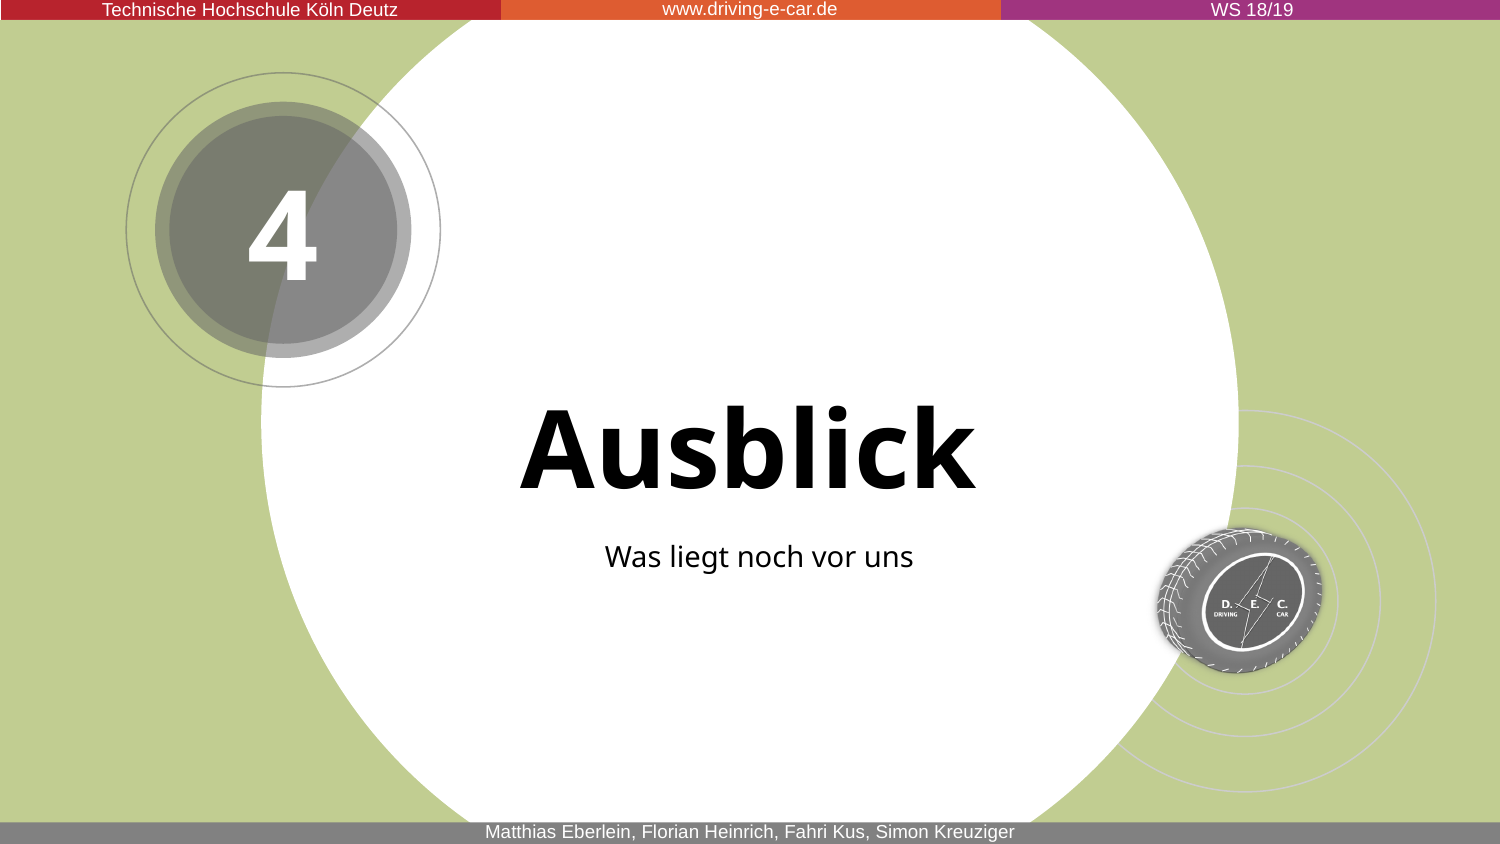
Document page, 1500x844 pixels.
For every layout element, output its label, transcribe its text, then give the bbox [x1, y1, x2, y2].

subtitle Was liegt noch vor uns [379, 523, 1119, 652]
text_box 4 [169, 116, 398, 345]
title Ausblick [267, 368, 1231, 526]
picture [0, 0, 1500, 20]
picture [1146, 520, 1330, 682]
